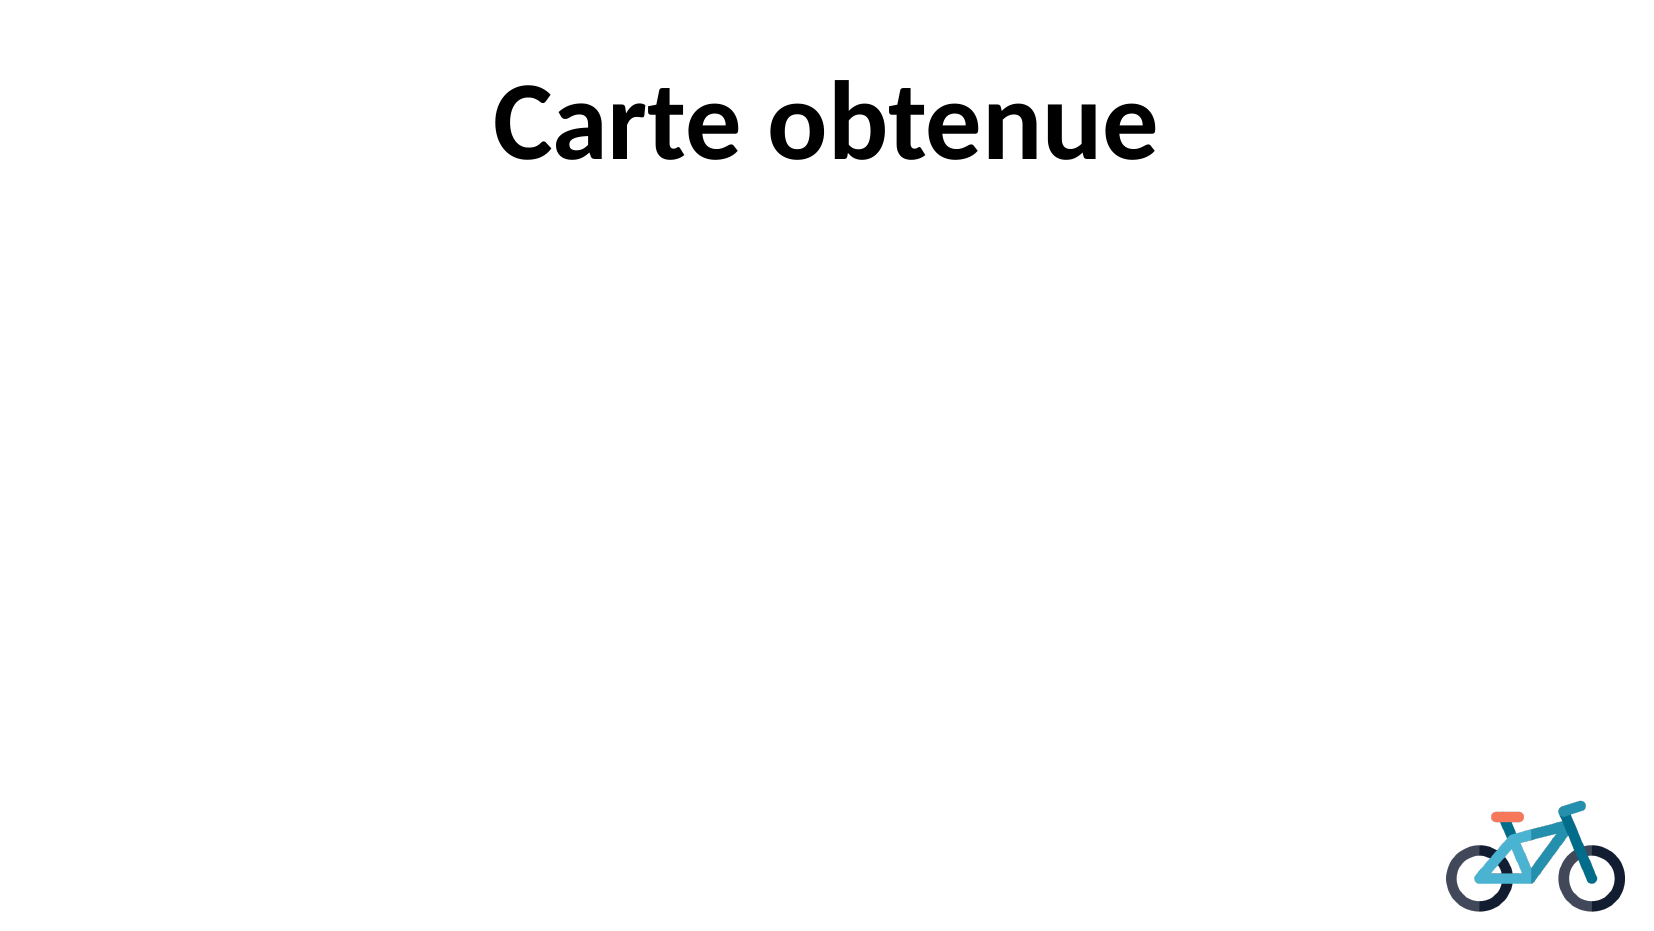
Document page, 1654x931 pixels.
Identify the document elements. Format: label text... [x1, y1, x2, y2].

picture [1446, 767, 1625, 931]
title Carte obtenue [82, 37, 1571, 193]
